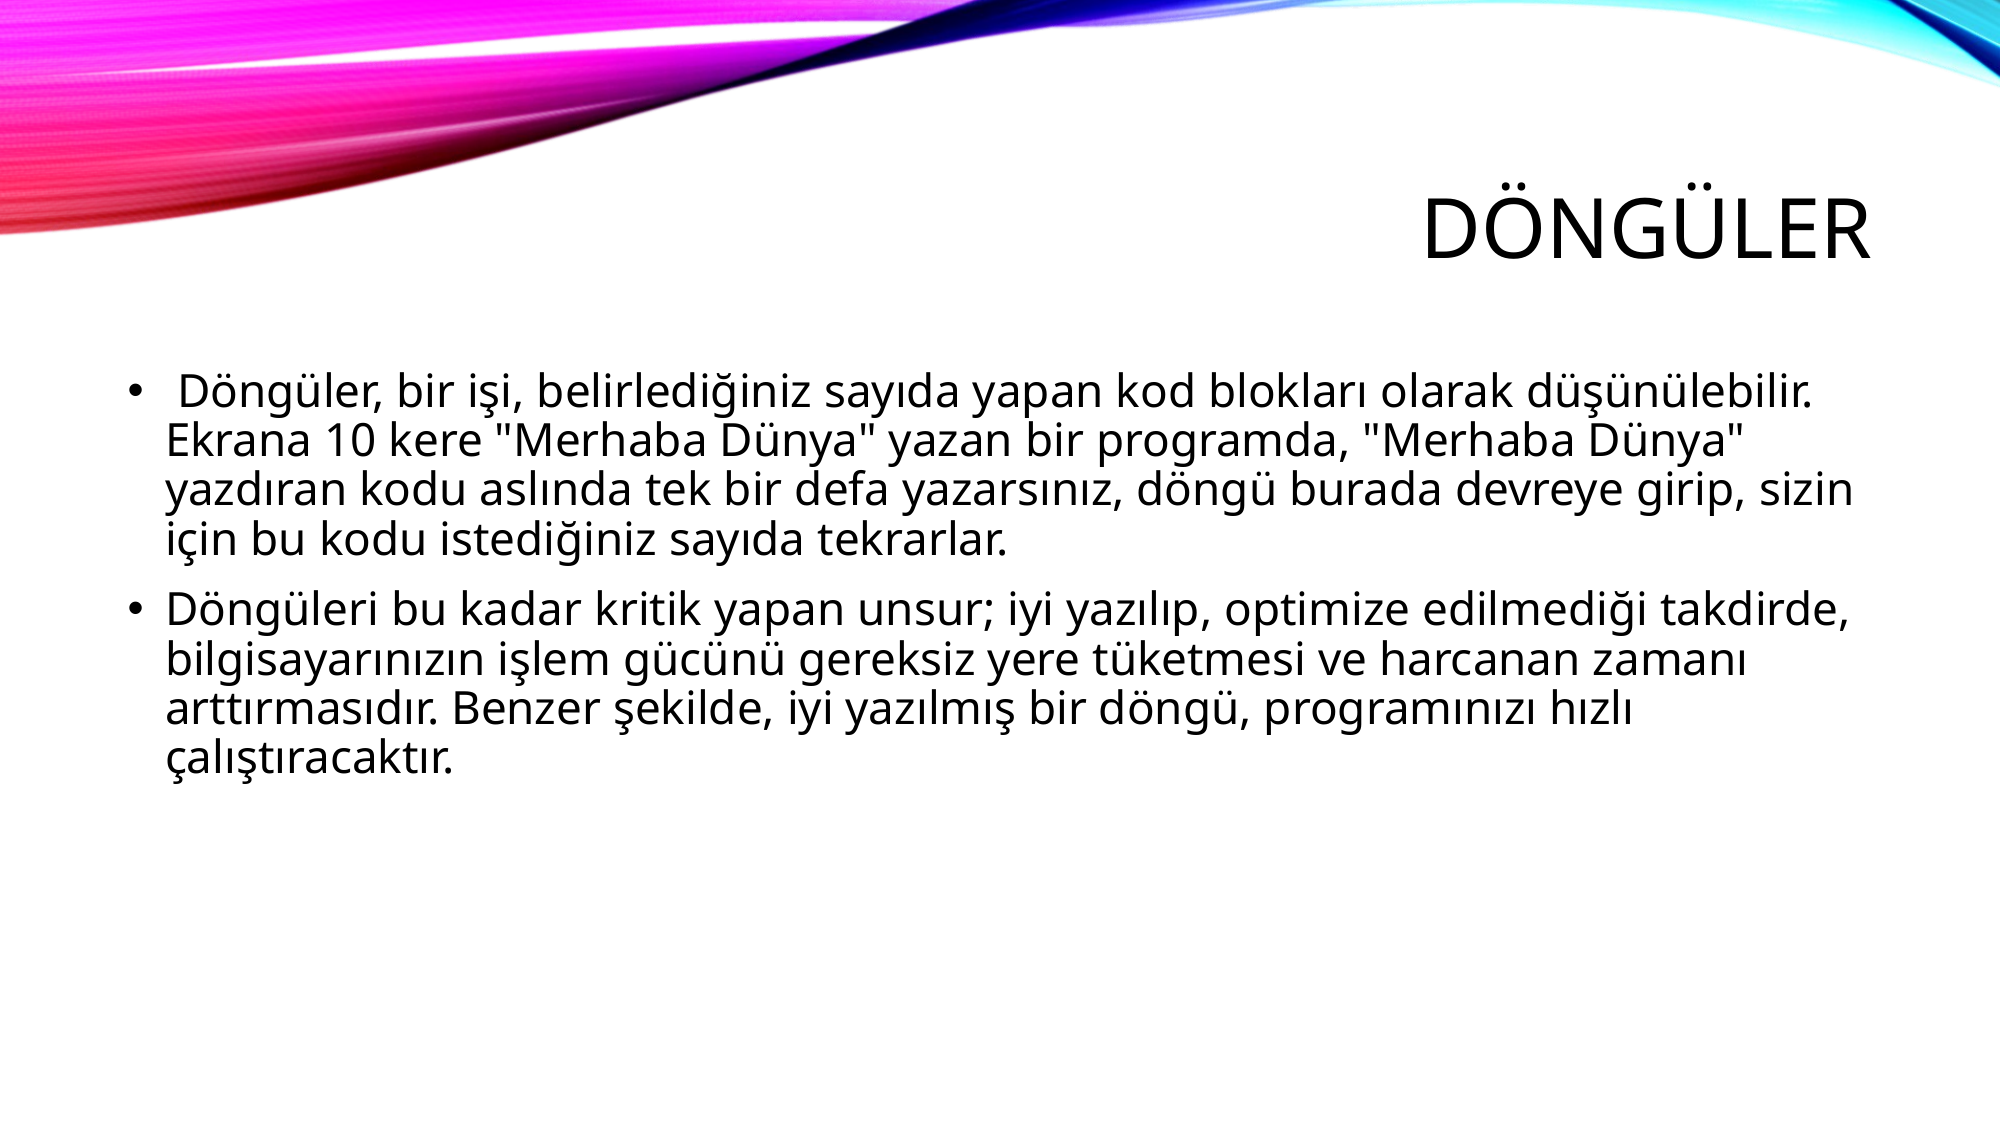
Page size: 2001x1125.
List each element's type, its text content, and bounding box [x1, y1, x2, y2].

list Döngüler, bir işi, belirlediğiniz sayıda yapan kod blokları olarak düşünülebilir. Ekrana 10 kere "Merhaba Dünya" yazan bir programda, "Merhaba Dünya" yazdıran kodu aslında tek bir defa yazarsınız, döngü burada devreye girip, sizin için bu kodu istediğiniz sayıda tekrarlar. Döngüleri bu kadar kritik yapan unsur; iyi yazılıp, optimize edilmediği takdirde, bilgisayarınızın işlem gücünü gereksiz yere tüketmesi ve harcanan zamanı arttırmasıdır. Benzer şekilde, iyi yazılmış bir döngü, programınızı hızlı çalıştıracaktır. [112, 360, 1888, 1021]
picture [0, 0, 2000, 237]
title döngüler [474, 125, 1888, 338]
